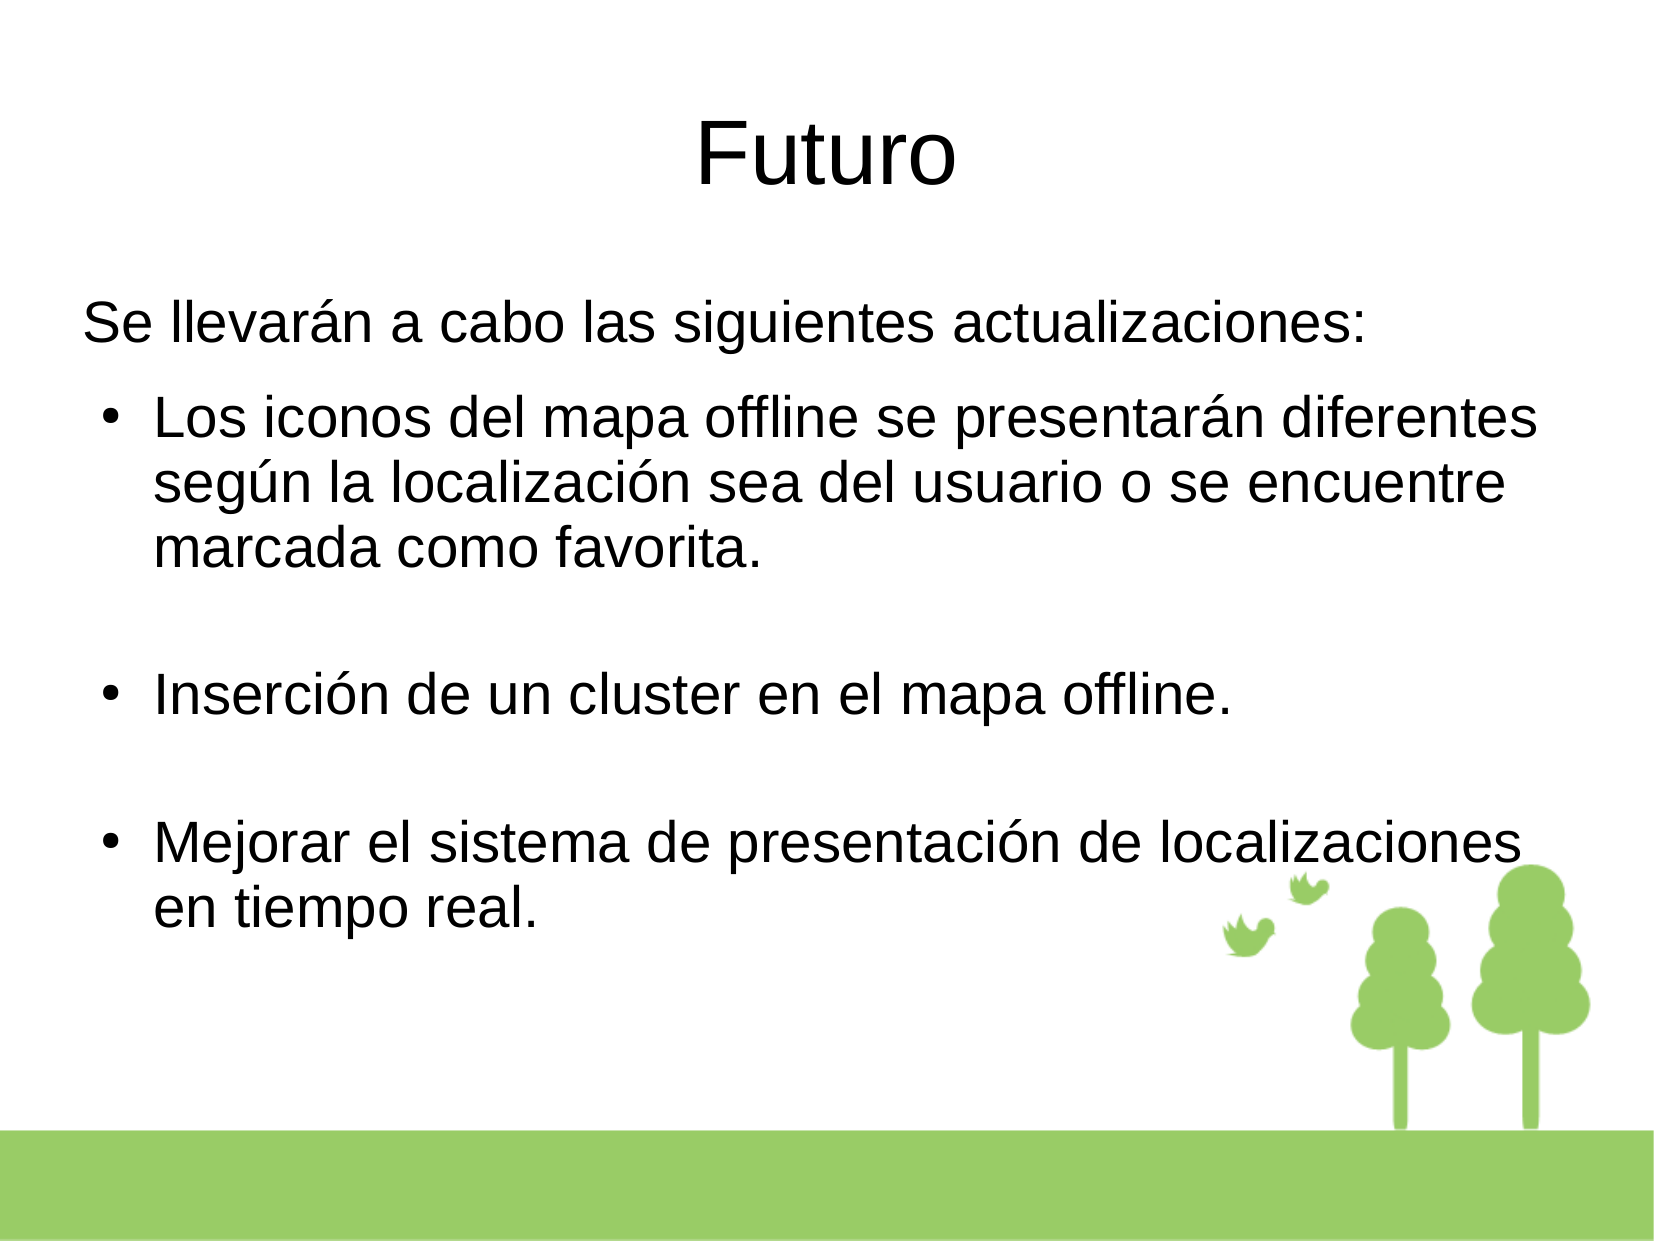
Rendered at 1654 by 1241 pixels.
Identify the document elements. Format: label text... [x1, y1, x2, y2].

list Se llevarán a cabo las siguientes actualizaciones: Los iconos del mapa offline se presentarán diferentes según la localización sea del usuario o se encuentre marcada como favorita. Inserción de un cluster en el mapa offline. Mejorar el sistema de presentación de localizaciones en tiempo real. [82, 290, 1571, 1010]
picture [0, 0, 1654, 1241]
title Futuro [82, 49, 1571, 257]
